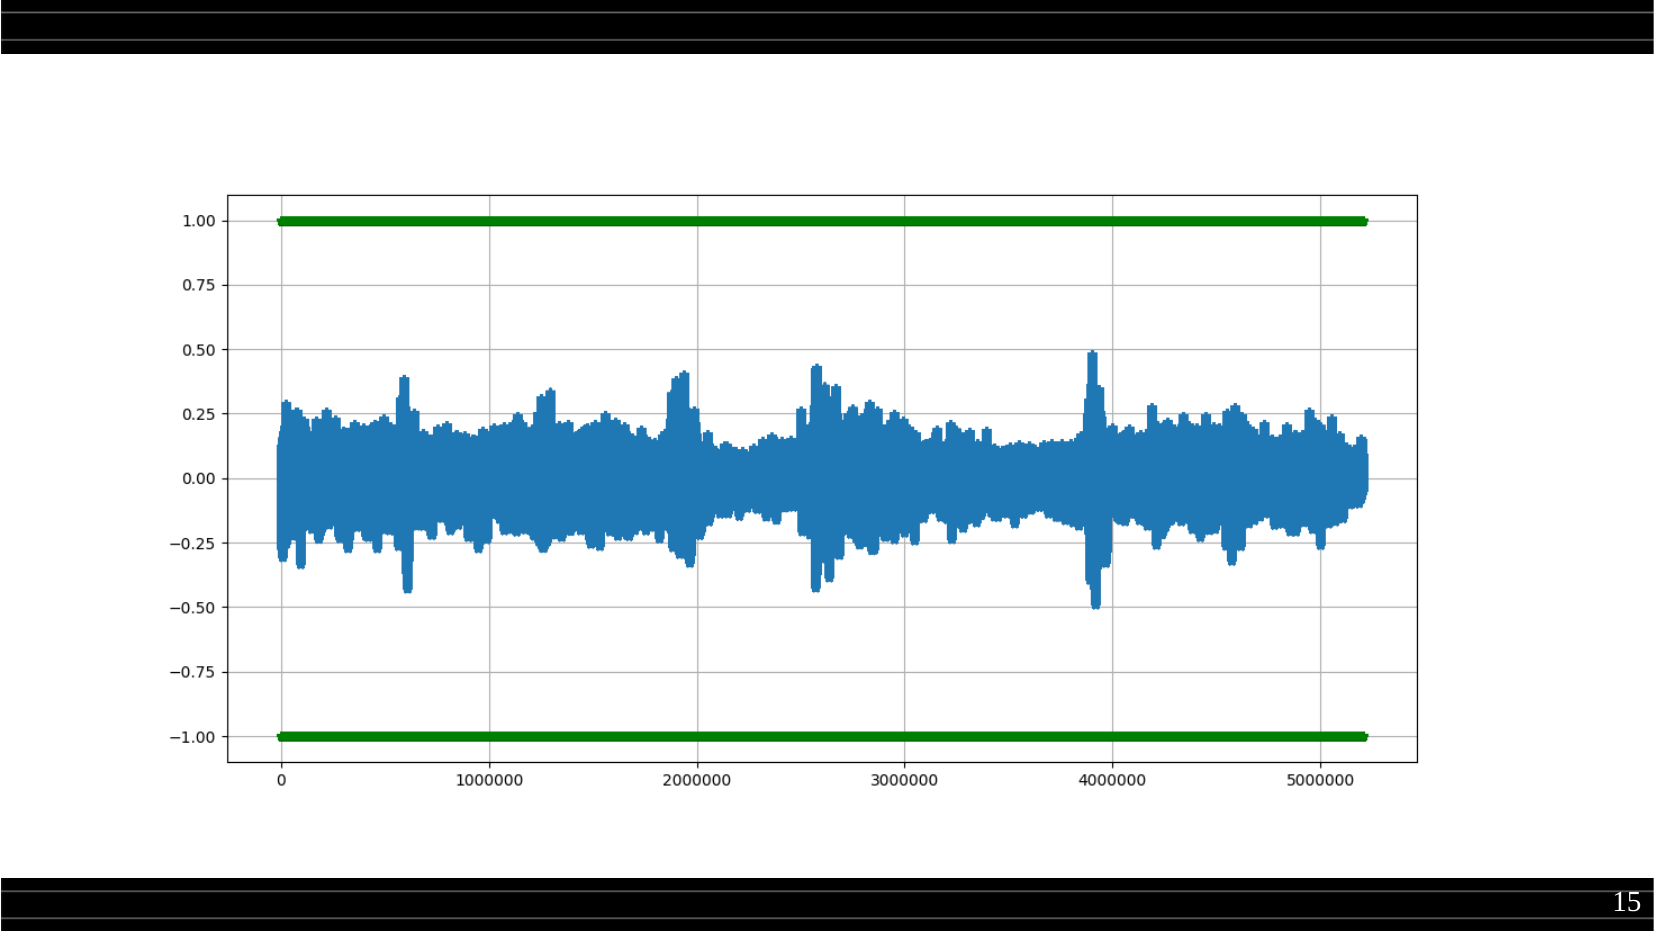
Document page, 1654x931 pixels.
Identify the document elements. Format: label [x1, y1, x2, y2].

picture [1, 878, 1654, 931]
picture [35, 106, 1571, 843]
picture [1, 0, 1654, 54]
